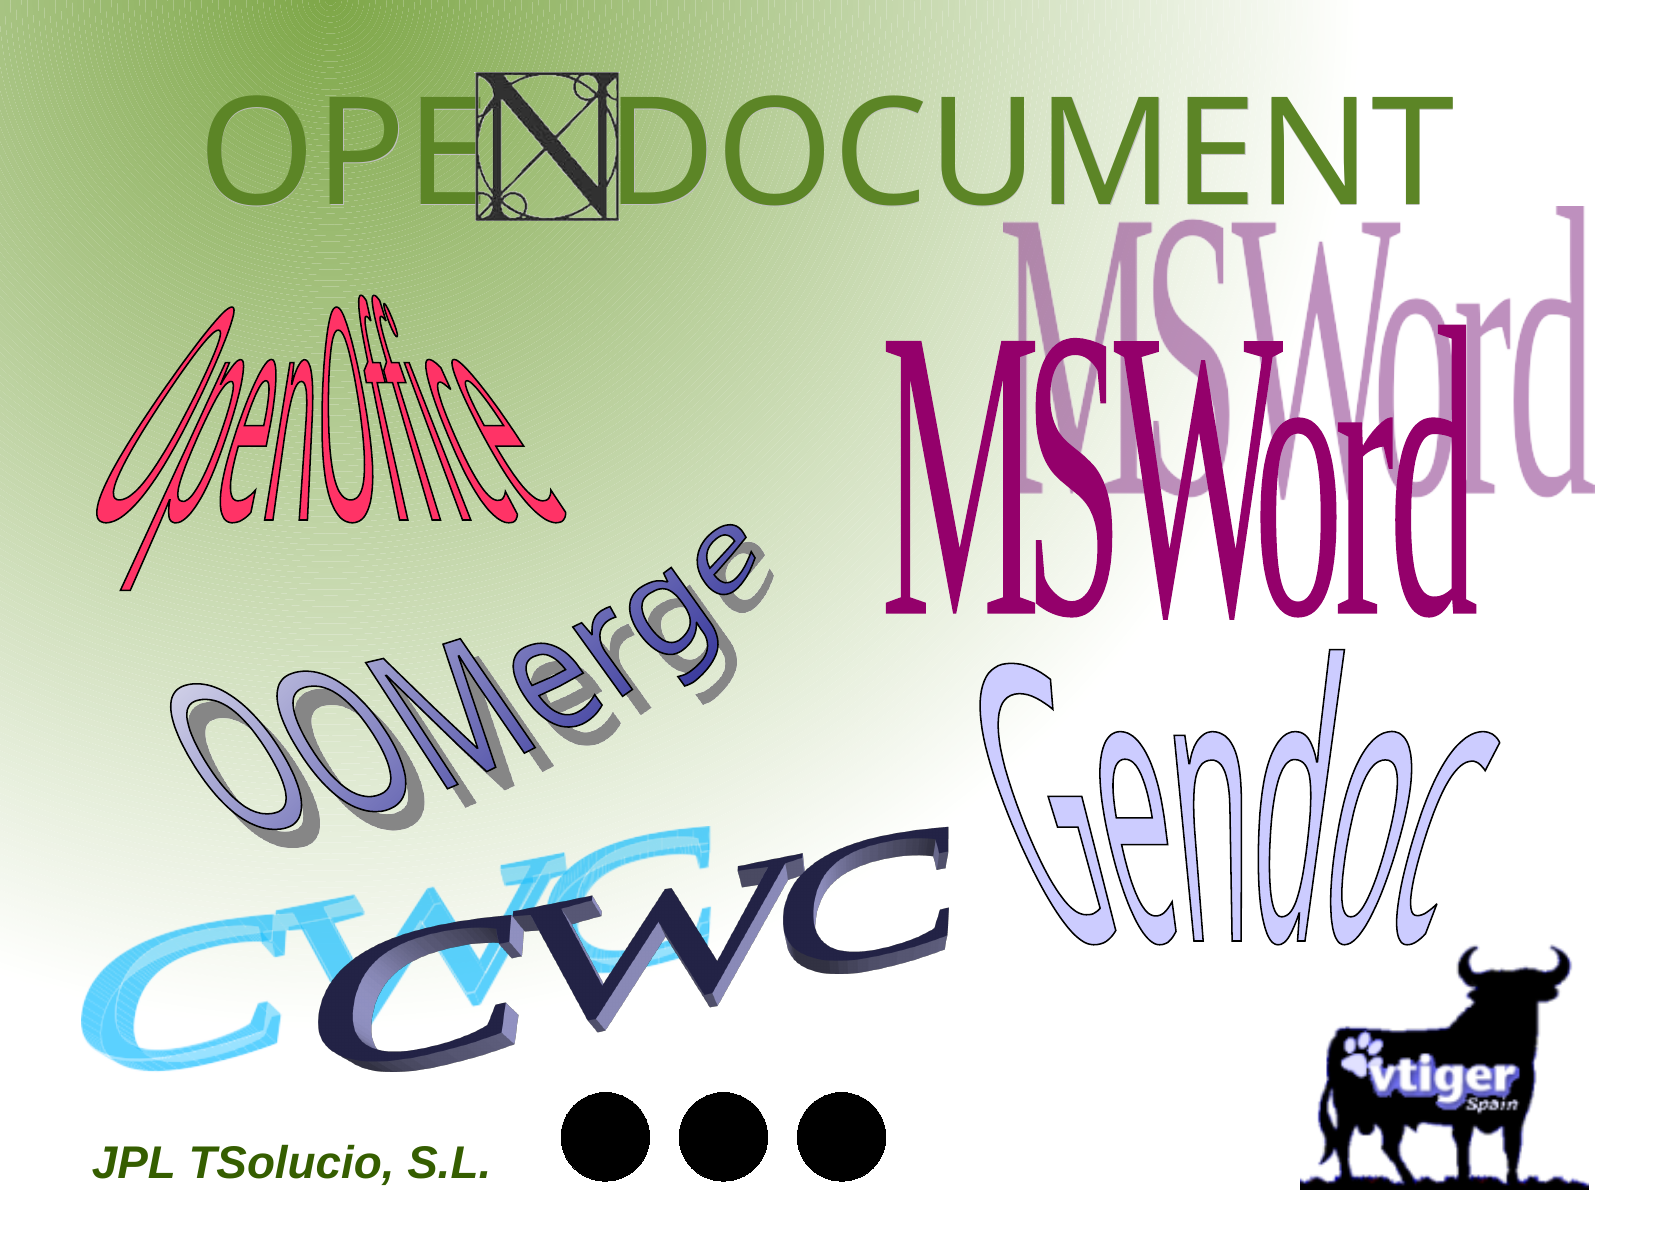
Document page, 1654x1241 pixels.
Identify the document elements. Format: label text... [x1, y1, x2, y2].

text_box Gendoc [1258, 649, 1345, 945]
text_box Gendoc [1396, 731, 1500, 945]
text_box [561, 1092, 650, 1182]
text_box OOMerge [170, 683, 302, 830]
text_box OpenOffice [358, 295, 441, 520]
text_box OpenOffice [322, 307, 373, 523]
text_box OpenOffice [452, 359, 566, 523]
text_box MSWord [885, 337, 1113, 618]
text_box MSWord [1337, 417, 1393, 614]
text_box OpenOffice [96, 307, 235, 523]
text_box OOMerge [572, 606, 633, 697]
text_box OOMerge [513, 643, 603, 728]
text_box OpenOffice [425, 359, 518, 523]
text_box OOMerge [629, 567, 718, 686]
text_box OpenOffice [220, 359, 276, 523]
text_box OpenOffice [404, 362, 471, 520]
text_box MSWord [1260, 417, 1337, 618]
text_box MSWord [1395, 324, 1477, 618]
title OPE DOCUMENT [0, 59, 1654, 234]
text_box OOMerge [365, 638, 536, 789]
text_box Gendoc [1099, 731, 1177, 945]
text_box MSWord [1113, 341, 1283, 620]
text_box Gendoc [1174, 731, 1242, 941]
text_box OOMerge [697, 524, 756, 595]
text_box OOMerge [276, 671, 406, 812]
text_box OpenOffice [120, 359, 244, 591]
text_box [679, 1092, 768, 1182]
picture [472, 72, 621, 221]
text_box Gendoc [1330, 731, 1412, 945]
picture [1300, 939, 1589, 1190]
text_box OpenOffice [264, 359, 313, 520]
text_box [797, 1092, 886, 1182]
text_box Gendoc [980, 663, 1116, 945]
